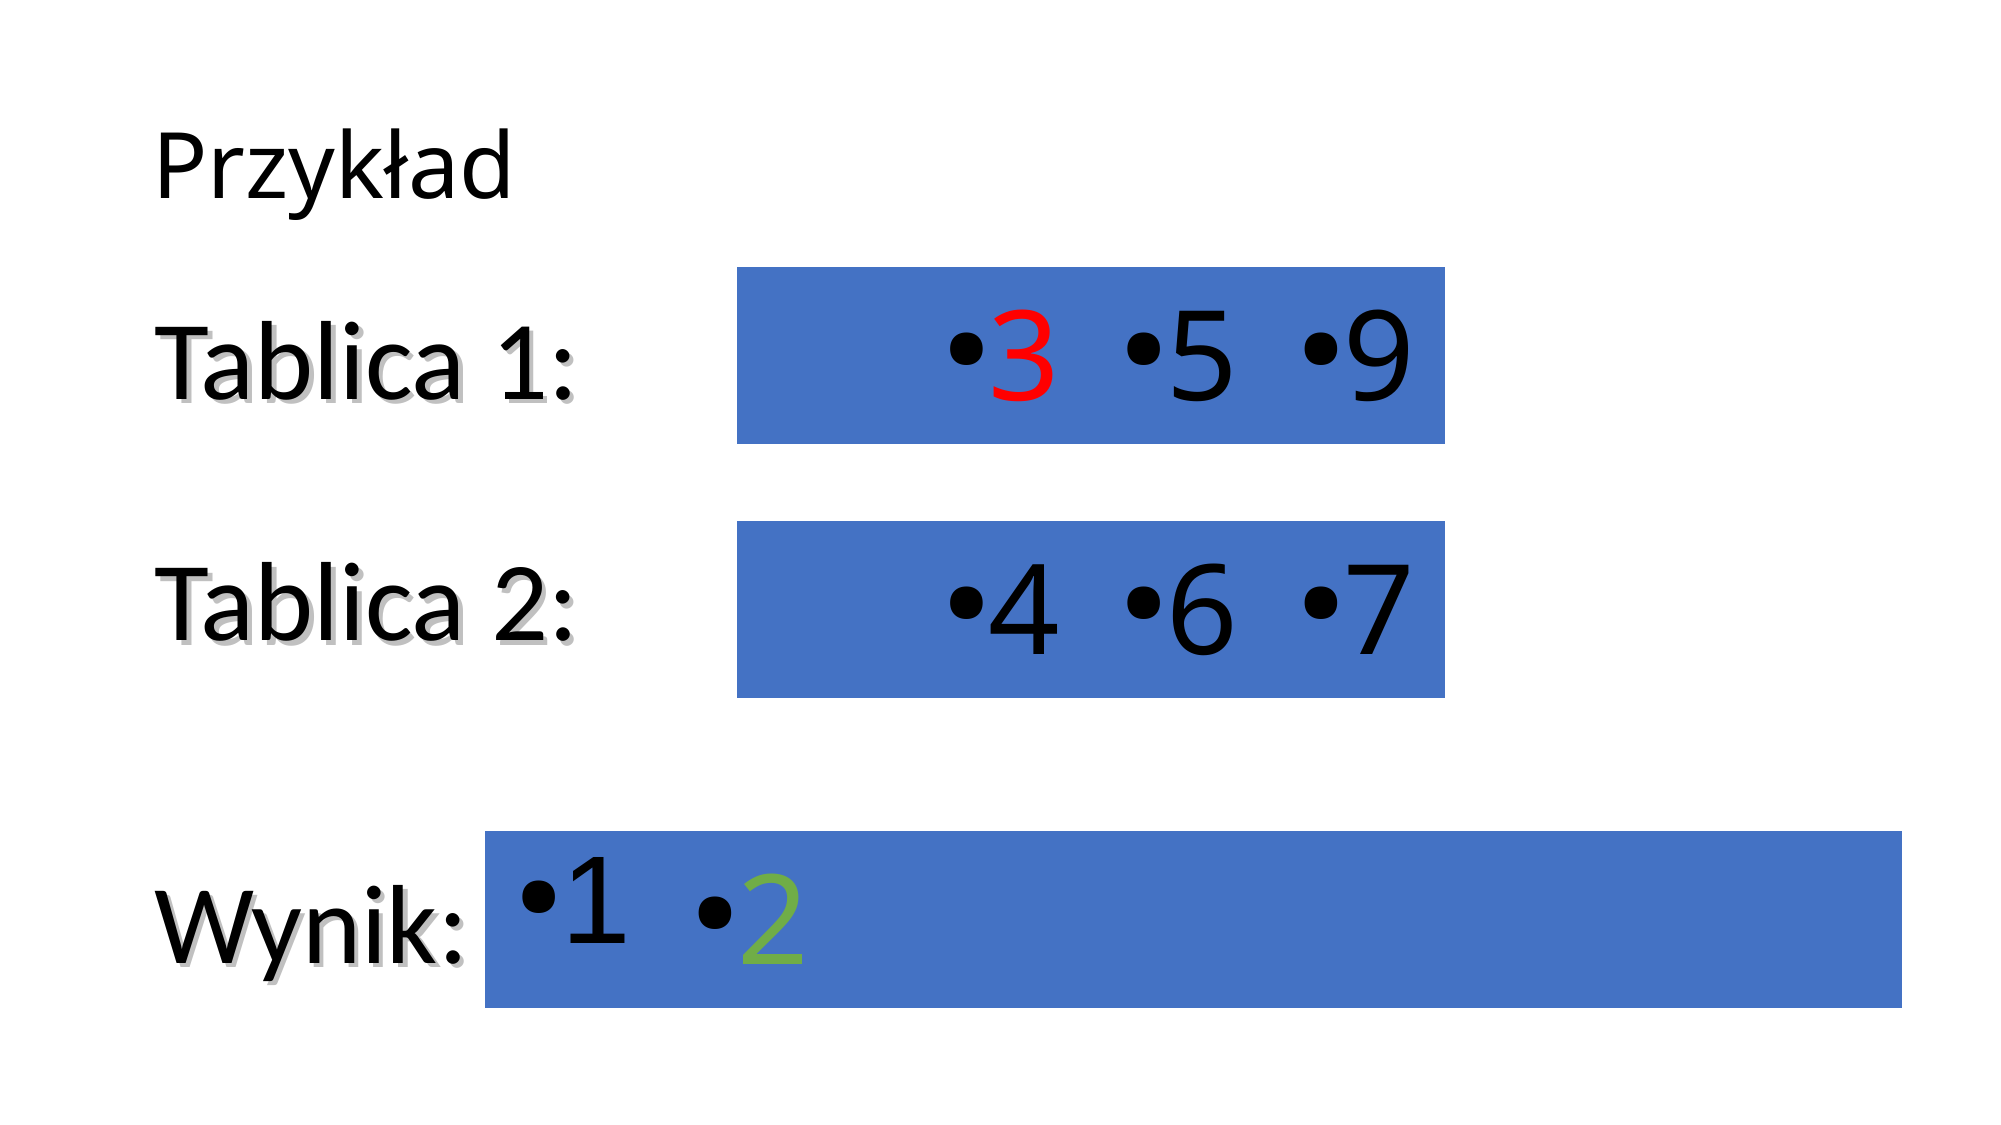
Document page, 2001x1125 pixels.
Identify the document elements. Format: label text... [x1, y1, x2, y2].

text_box Tablica 2: [140, 521, 594, 671]
table_header [839, 831, 1017, 1008]
table_header 2 [662, 831, 839, 1008]
table_header [737, 521, 914, 698]
table_header [1371, 831, 1548, 1008]
table_header 9 [1268, 267, 1445, 444]
table_header 5 [1091, 267, 1268, 444]
text_box Wynik: [139, 843, 483, 993]
table_header [1548, 831, 1725, 1008]
table_header 7 [1268, 521, 1445, 698]
table_header 4 [914, 521, 1091, 698]
table_header [1725, 831, 1902, 1008]
text_box Tablica 1: [140, 279, 594, 430]
title Przykład [137, 59, 1863, 278]
table_header [1017, 831, 1194, 1008]
table_header 1 [485, 831, 662, 1008]
table_header 3 [914, 267, 1091, 444]
table_header [737, 267, 914, 444]
table_header [1194, 831, 1371, 1008]
table_header 6 [1091, 521, 1268, 698]
